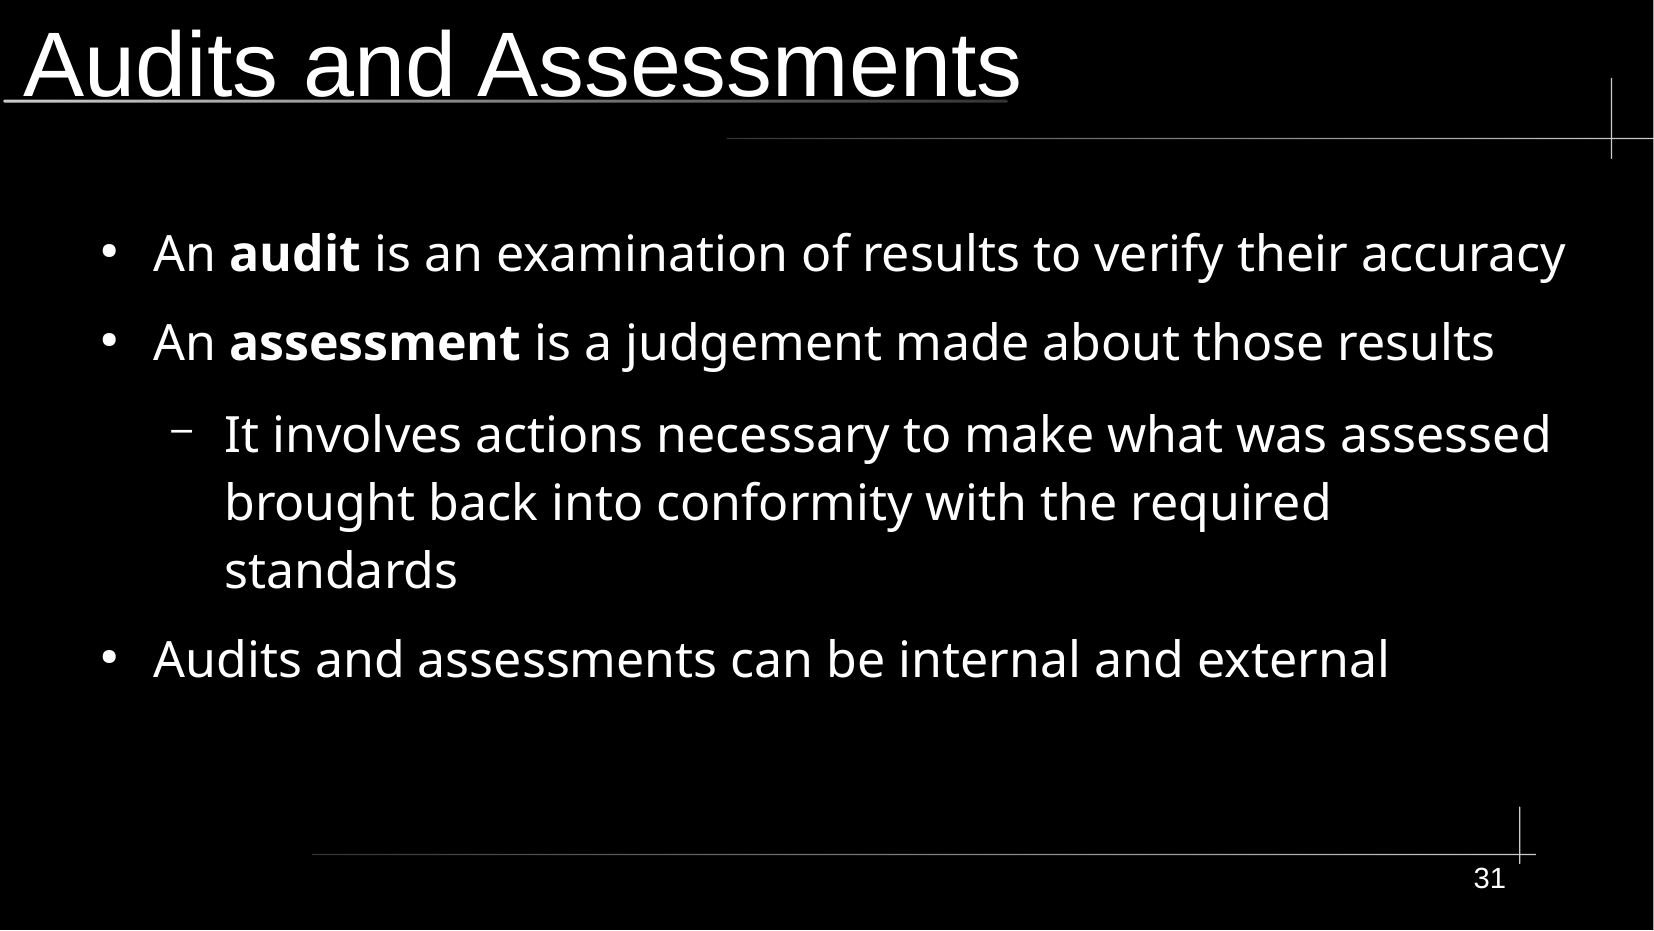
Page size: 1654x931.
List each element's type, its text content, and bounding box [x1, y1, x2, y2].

list An audit is an examination of results to verify their accuracy An assessment is a judgement made about those results It involves actions necessary to make what was assessed brought back into conformity with the required standards Audits and assessments can be internal and external [82, 217, 1571, 758]
title Audits and Assessments [23, 11, 1589, 119]
